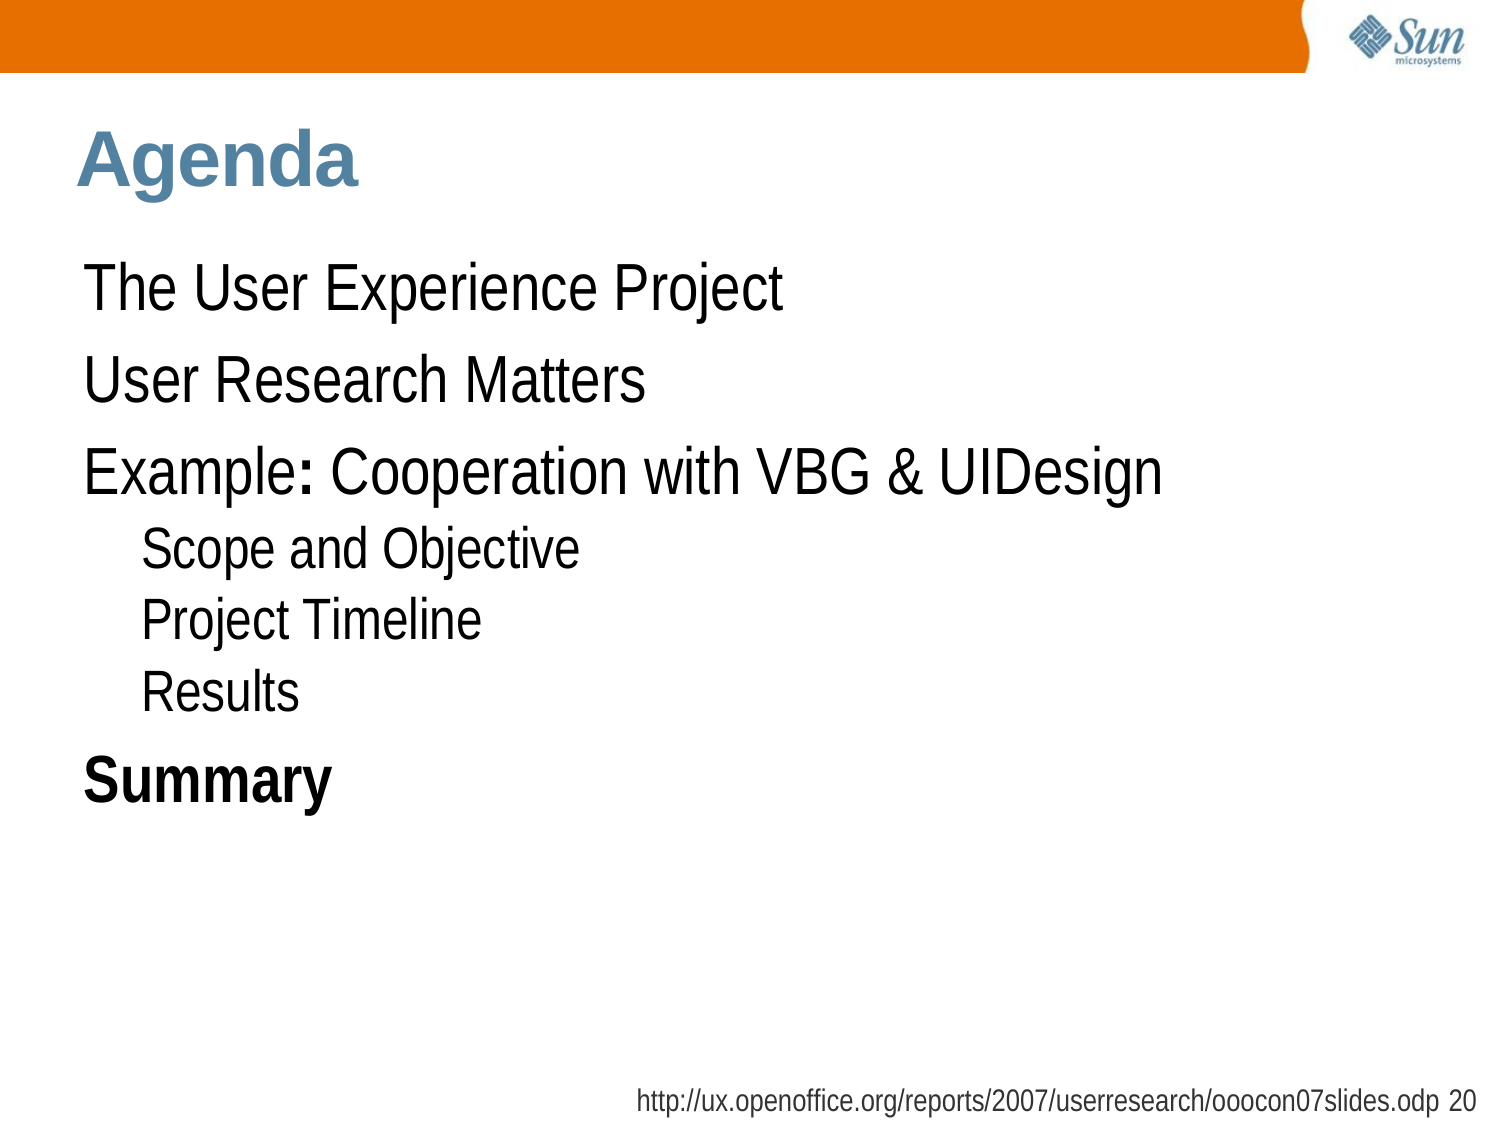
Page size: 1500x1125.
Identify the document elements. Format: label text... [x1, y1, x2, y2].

title Agenda [75, 123, 1437, 227]
picture [0, 0, 1500, 73]
list The User Experience Project User Research Matters Example: Cooperation with VBG & UIDesign Scope and Objective Project Timeline Results Summary [64, 258, 1401, 1062]
